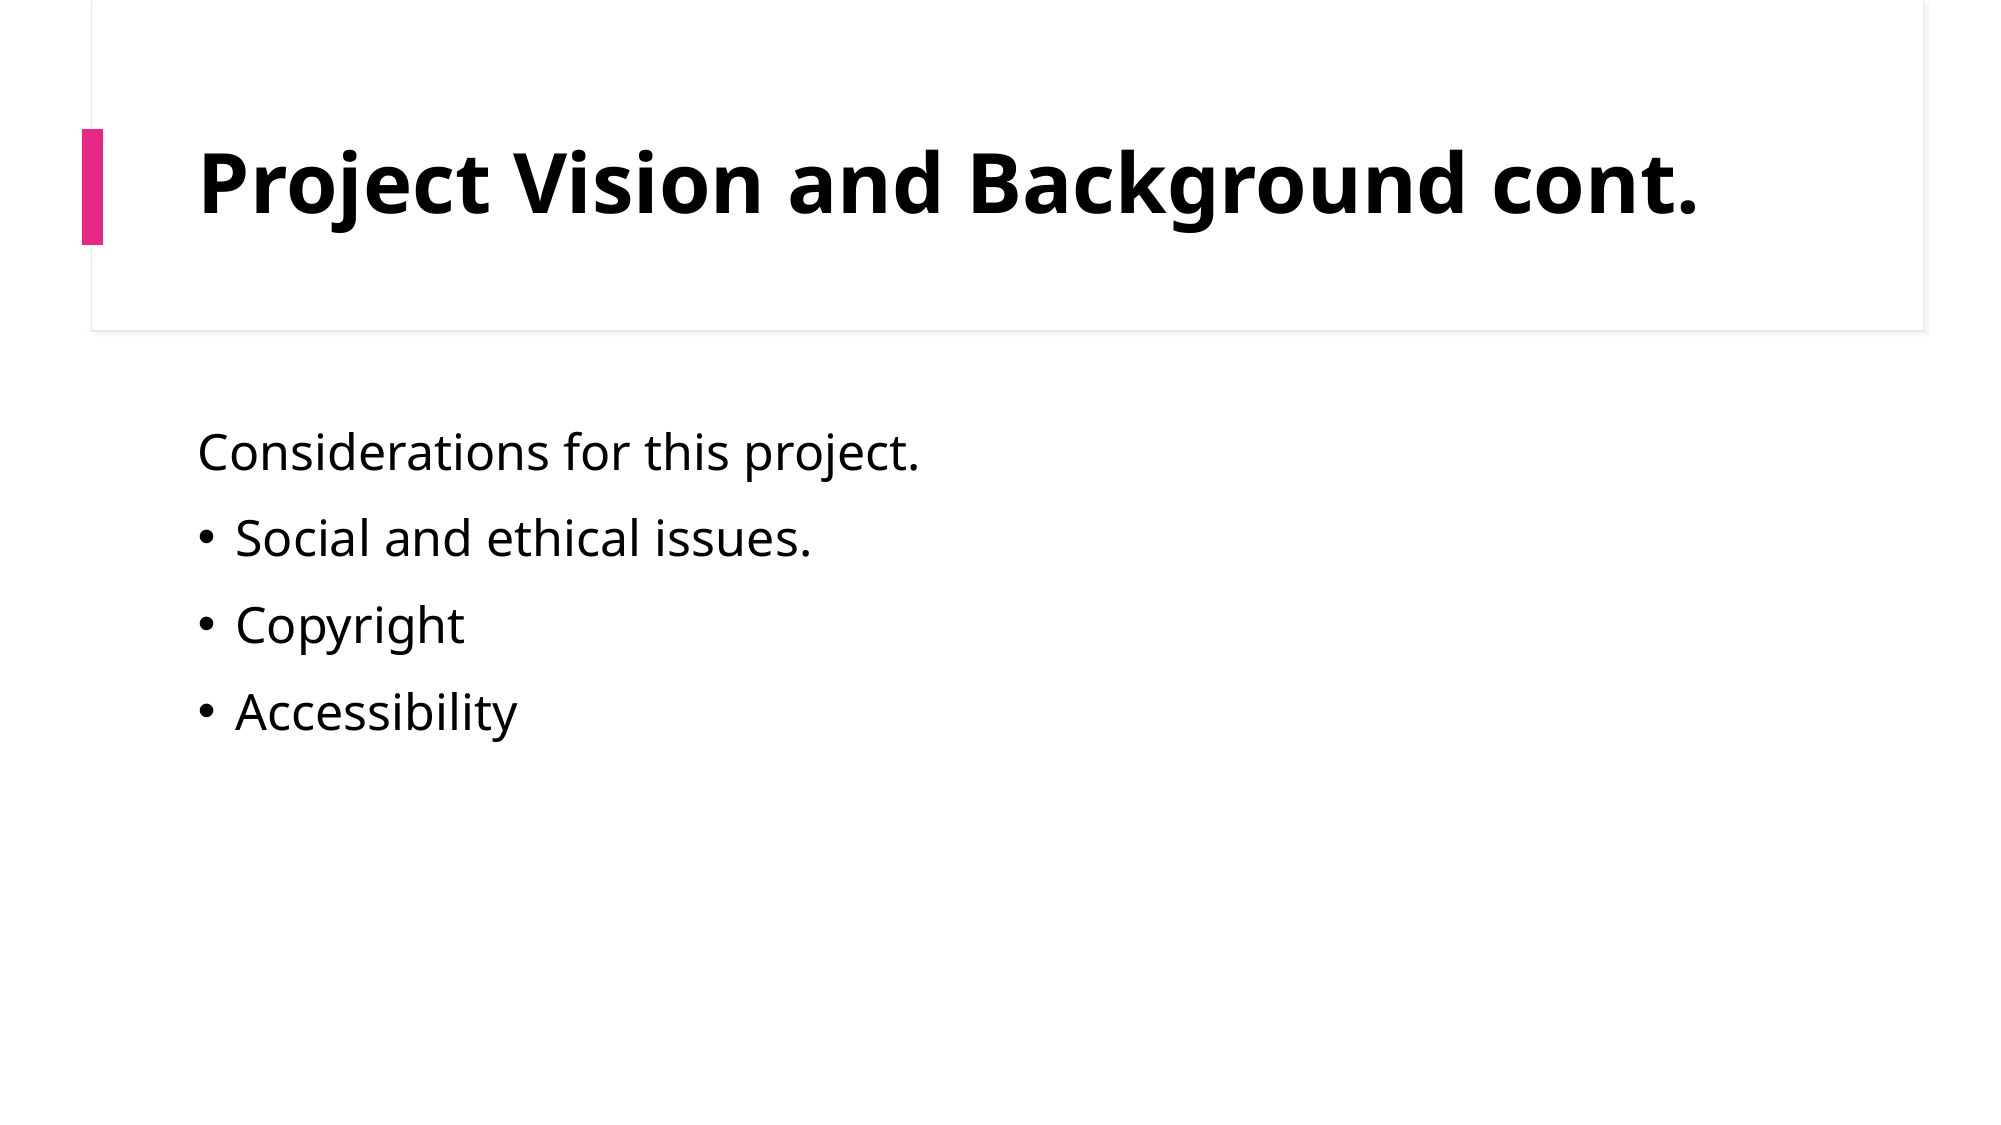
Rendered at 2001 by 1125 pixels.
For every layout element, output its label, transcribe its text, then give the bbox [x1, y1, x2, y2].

title Project Vision and Background cont. [183, 90, 1852, 284]
list Considerations for this project. Social and ethical issues. Copyright Accessibility [183, 406, 1852, 1013]
